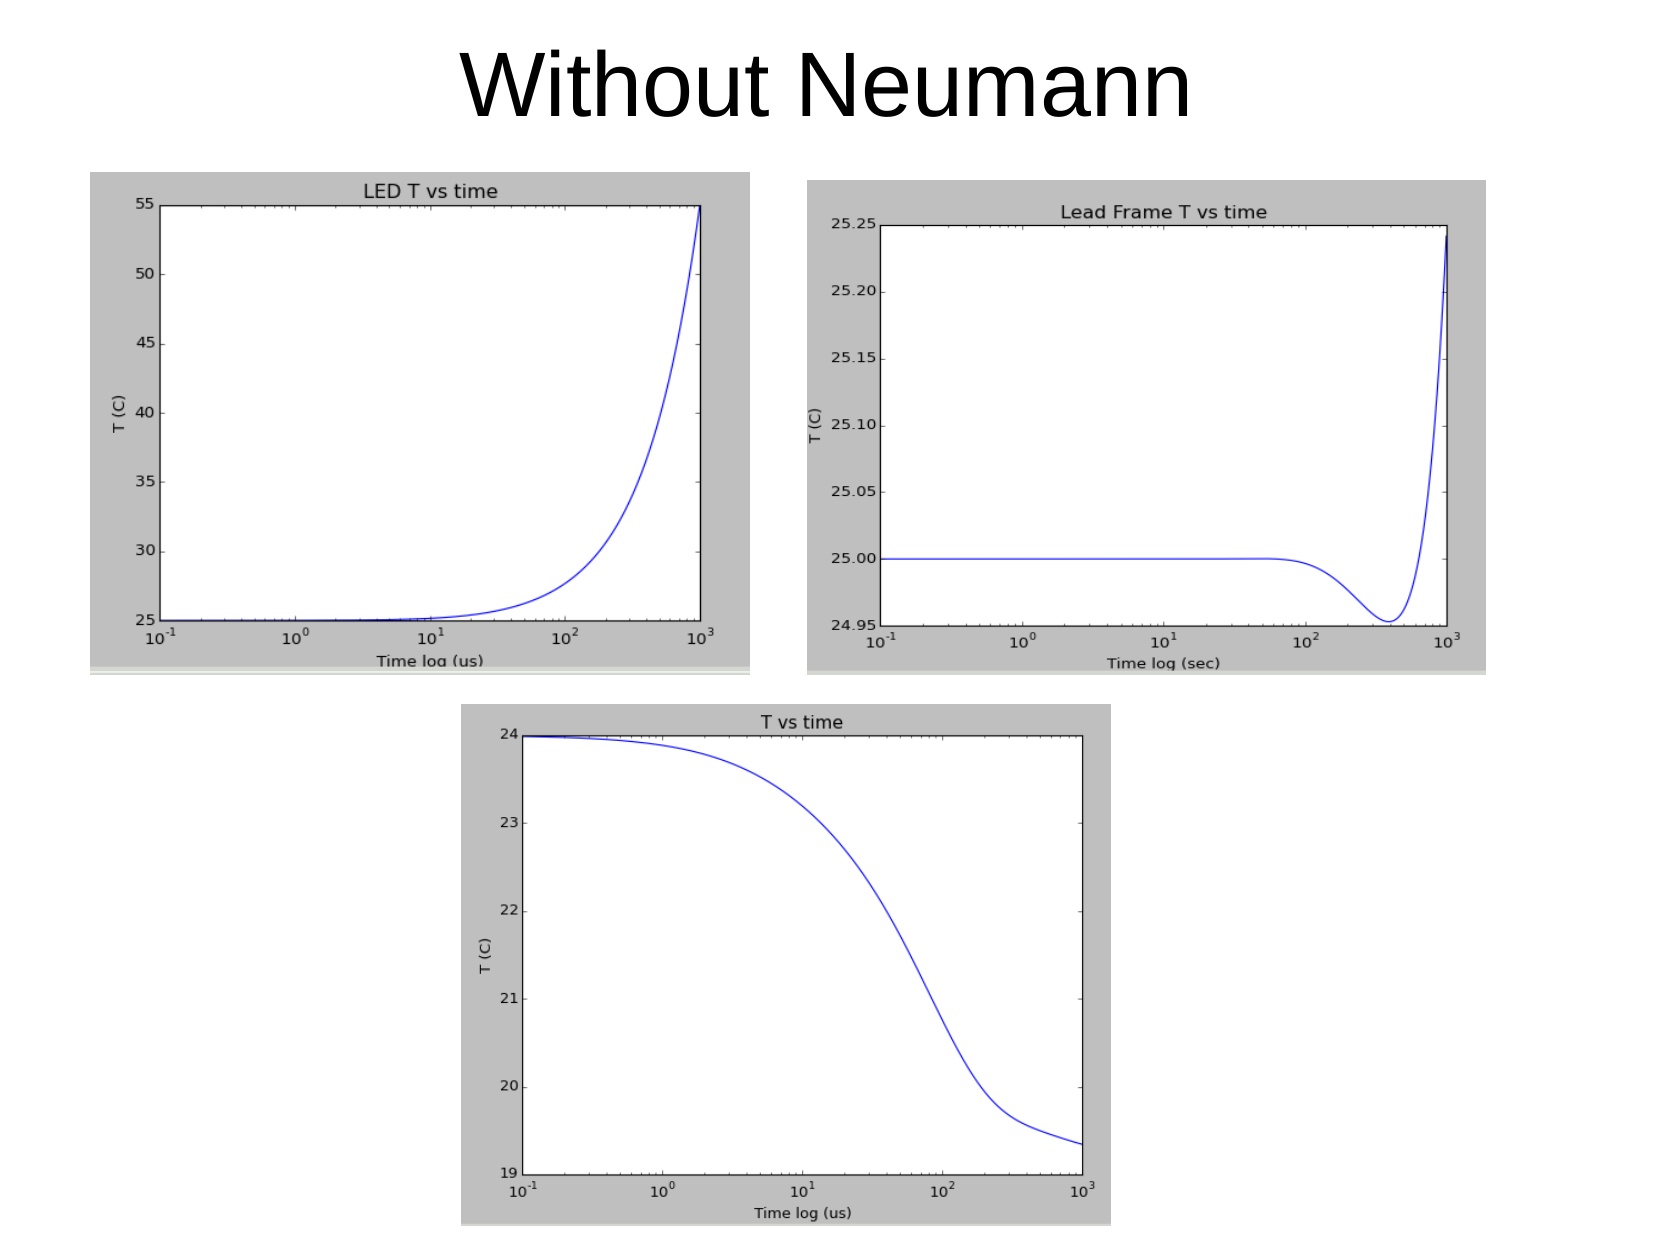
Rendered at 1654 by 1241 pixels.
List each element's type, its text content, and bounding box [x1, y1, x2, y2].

picture [90, 172, 750, 676]
picture [807, 180, 1486, 676]
picture [461, 704, 1111, 1226]
title Without Neumann [82, 33, 1571, 137]
